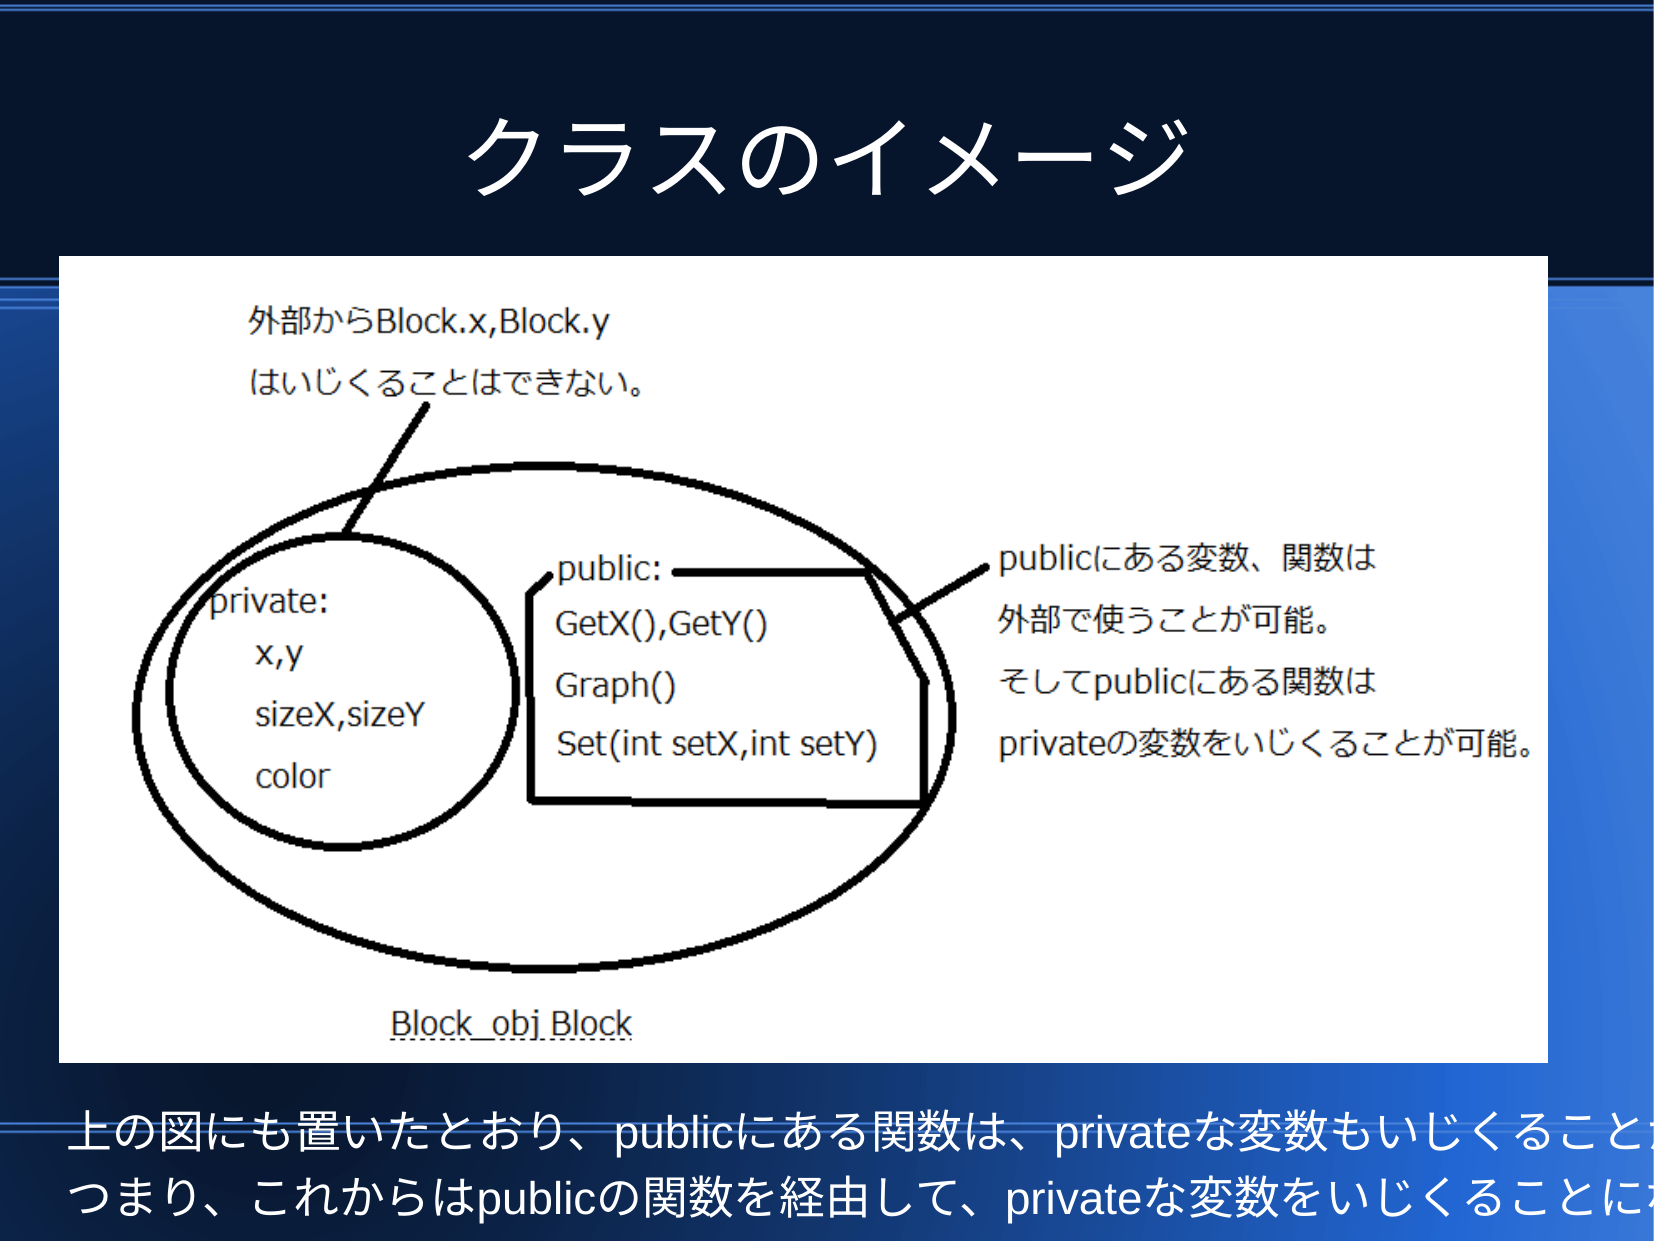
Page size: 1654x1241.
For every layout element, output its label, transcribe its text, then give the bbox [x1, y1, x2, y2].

picture [1385, 1205, 1407, 1213]
picture [450, 1205, 461, 1212]
picture [667, 1205, 681, 1214]
picture [0, 0, 1654, 1241]
picture [1084, 1205, 1096, 1211]
picture [1337, 1205, 1345, 1210]
picture [1012, 1205, 1024, 1211]
text_box 上の図にも置いたとおり、publicにある関数は、privateな変数もいじくることが可能。 つまり、これからはpublicの関数を経由して、privateな変数をいじくることになる。 [51, 1087, 1654, 1205]
picture [834, 1205, 846, 1211]
picture [885, 1205, 907, 1213]
title クラスのイメージ [82, 49, 1571, 257]
picture [1488, 1205, 1496, 1211]
picture [534, 1205, 546, 1211]
picture [1478, 1206, 1487, 1213]
picture [483, 1205, 495, 1211]
picture [1251, 1205, 1266, 1214]
picture [124, 1205, 135, 1213]
picture [850, 1205, 862, 1211]
picture [1160, 1206, 1171, 1213]
picture [509, 1205, 520, 1211]
picture [705, 1205, 720, 1214]
picture [1206, 1205, 1216, 1209]
